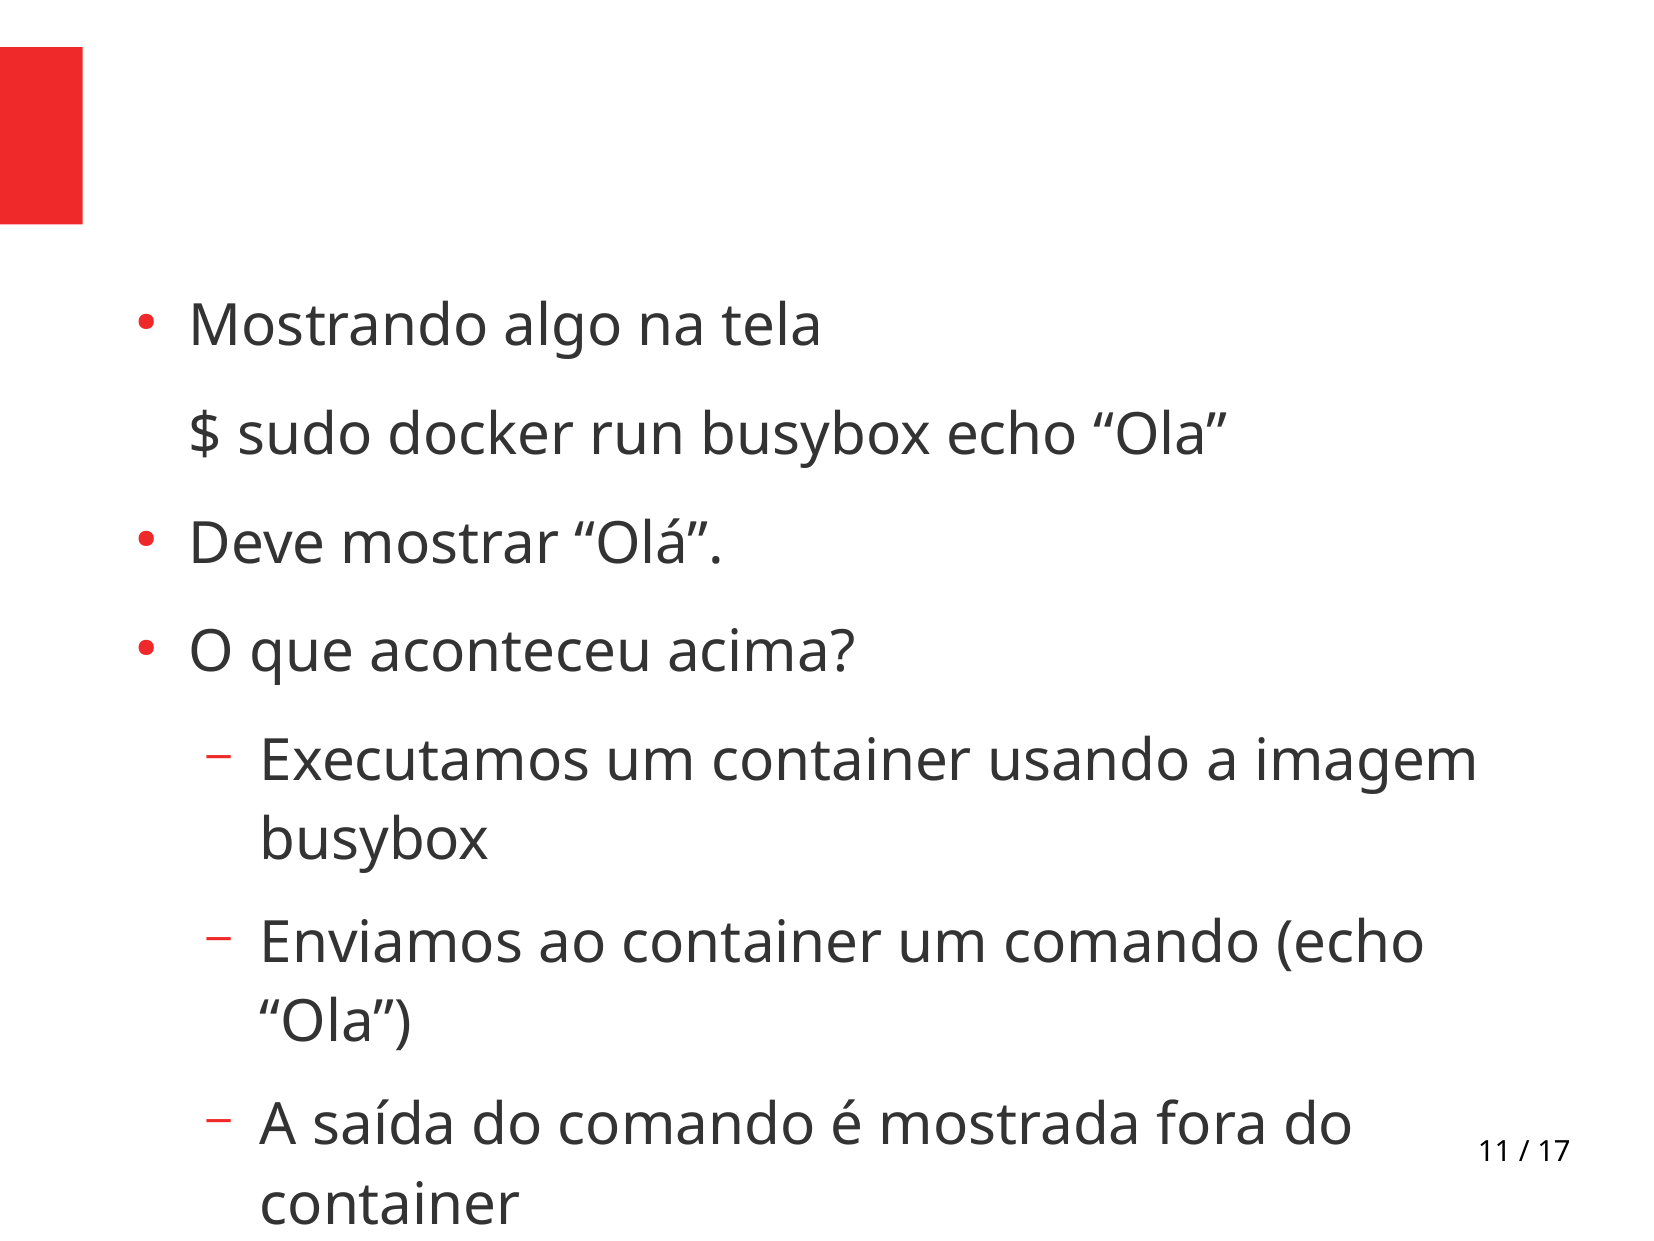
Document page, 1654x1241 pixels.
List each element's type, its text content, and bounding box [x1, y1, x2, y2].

list Mostrando algo na tela $ sudo docker run busybox echo “Ola” Deve mostrar “Olá”. O que aconteceu acima? Executamos um container usando a imagem busybox Enviamos ao container um comando (echo “Ola”) A saída do comando é mostrada fora do container [118, 283, 1536, 1003]
